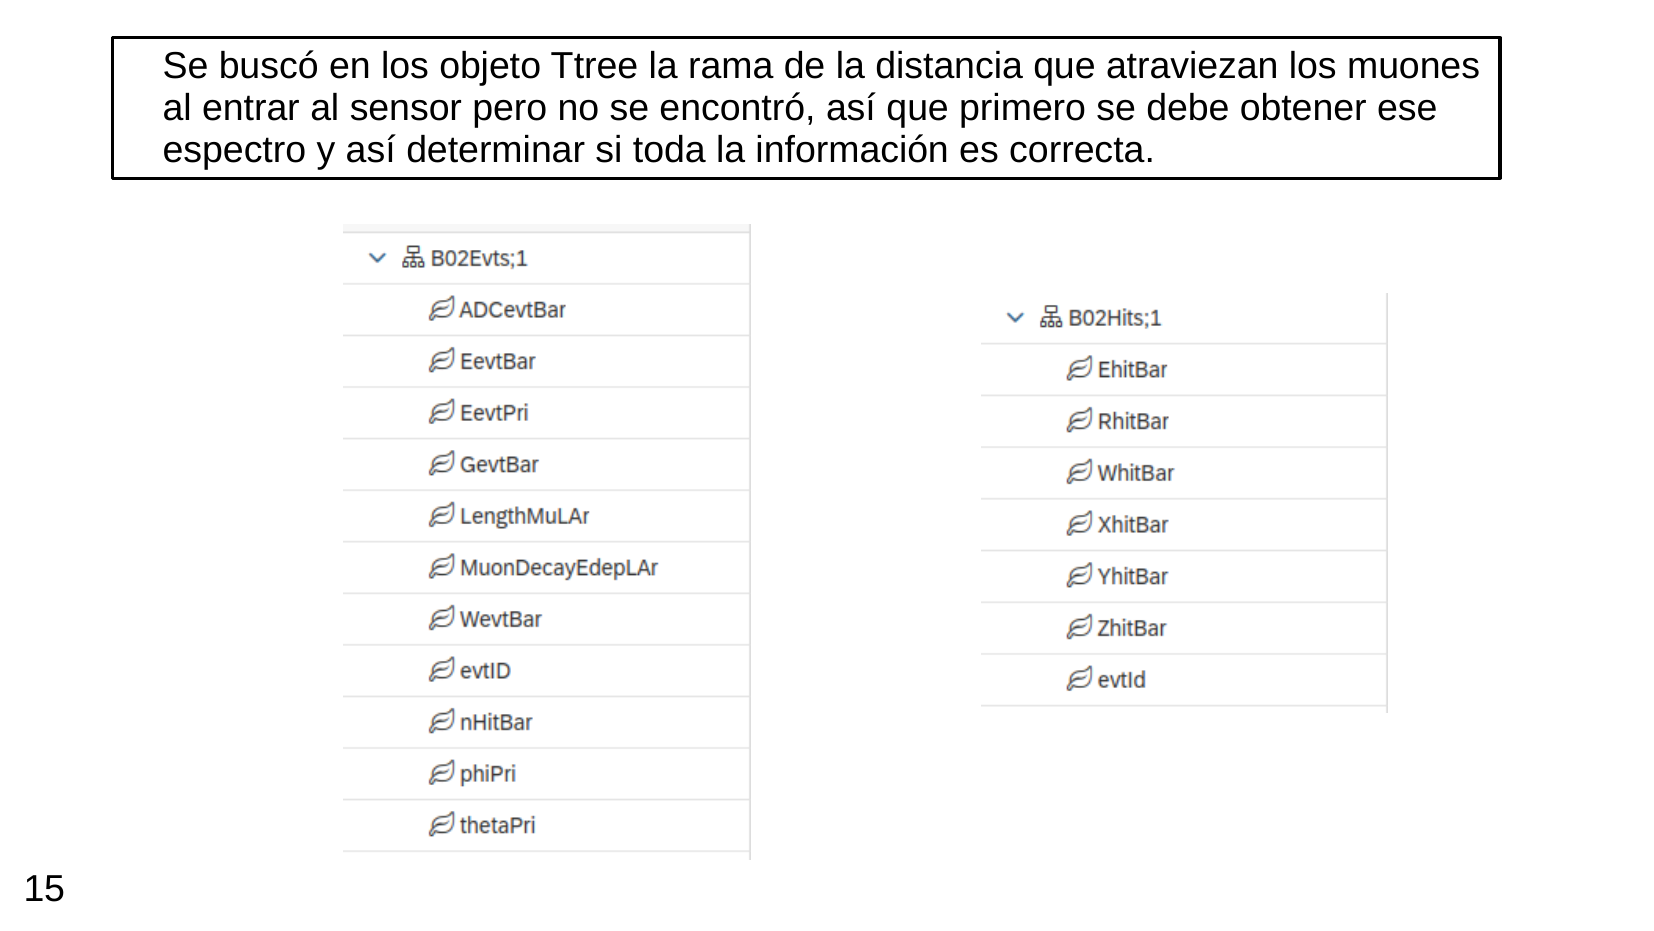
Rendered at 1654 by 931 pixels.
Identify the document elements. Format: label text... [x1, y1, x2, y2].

text_box Se buscó en los objeto Ttree la rama de la distancia que atraviezan los muones al entrar al sensor pero no se encontró, así que primero se debe obtener ese espectro y así determinar si toda la información es correcta. [112, 37, 1501, 179]
picture [981, 293, 1388, 713]
picture [343, 224, 751, 861]
text_box <number> [8, 860, 638, 931]
